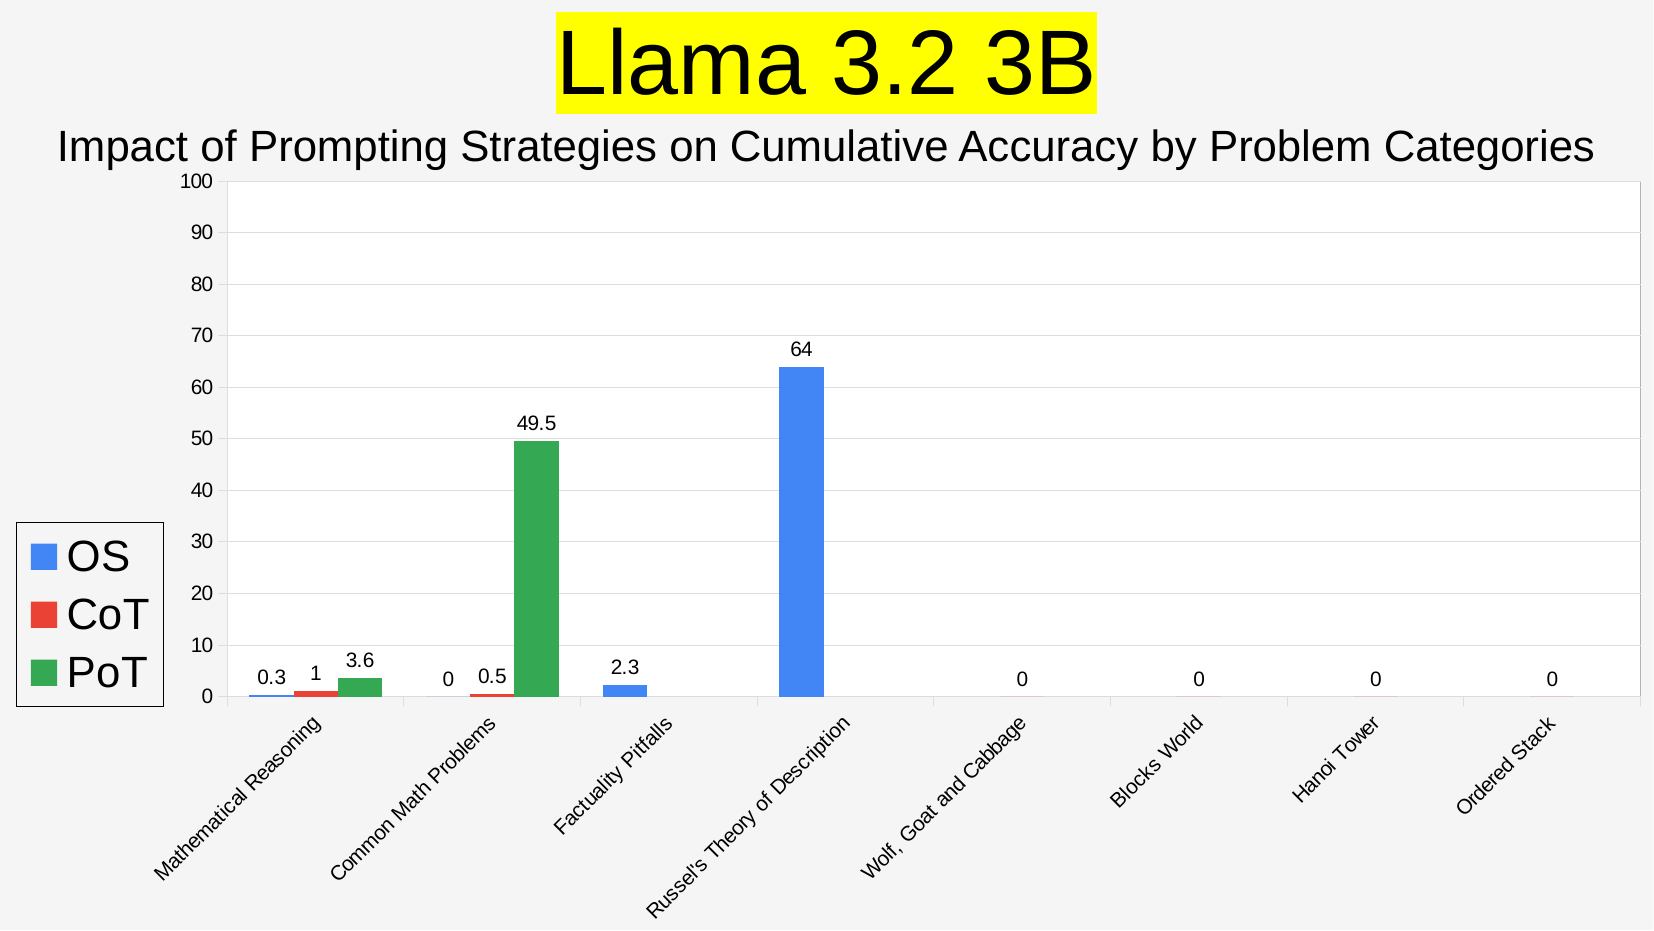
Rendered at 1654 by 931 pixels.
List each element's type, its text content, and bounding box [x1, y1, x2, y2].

title Impact of Prompting Strategies on Cumulative Accuracy by Problem Categories [0, 114, 1654, 177]
title Llama 3.2 3B [82, 0, 1571, 114]
chart [2, 177, 1654, 926]
